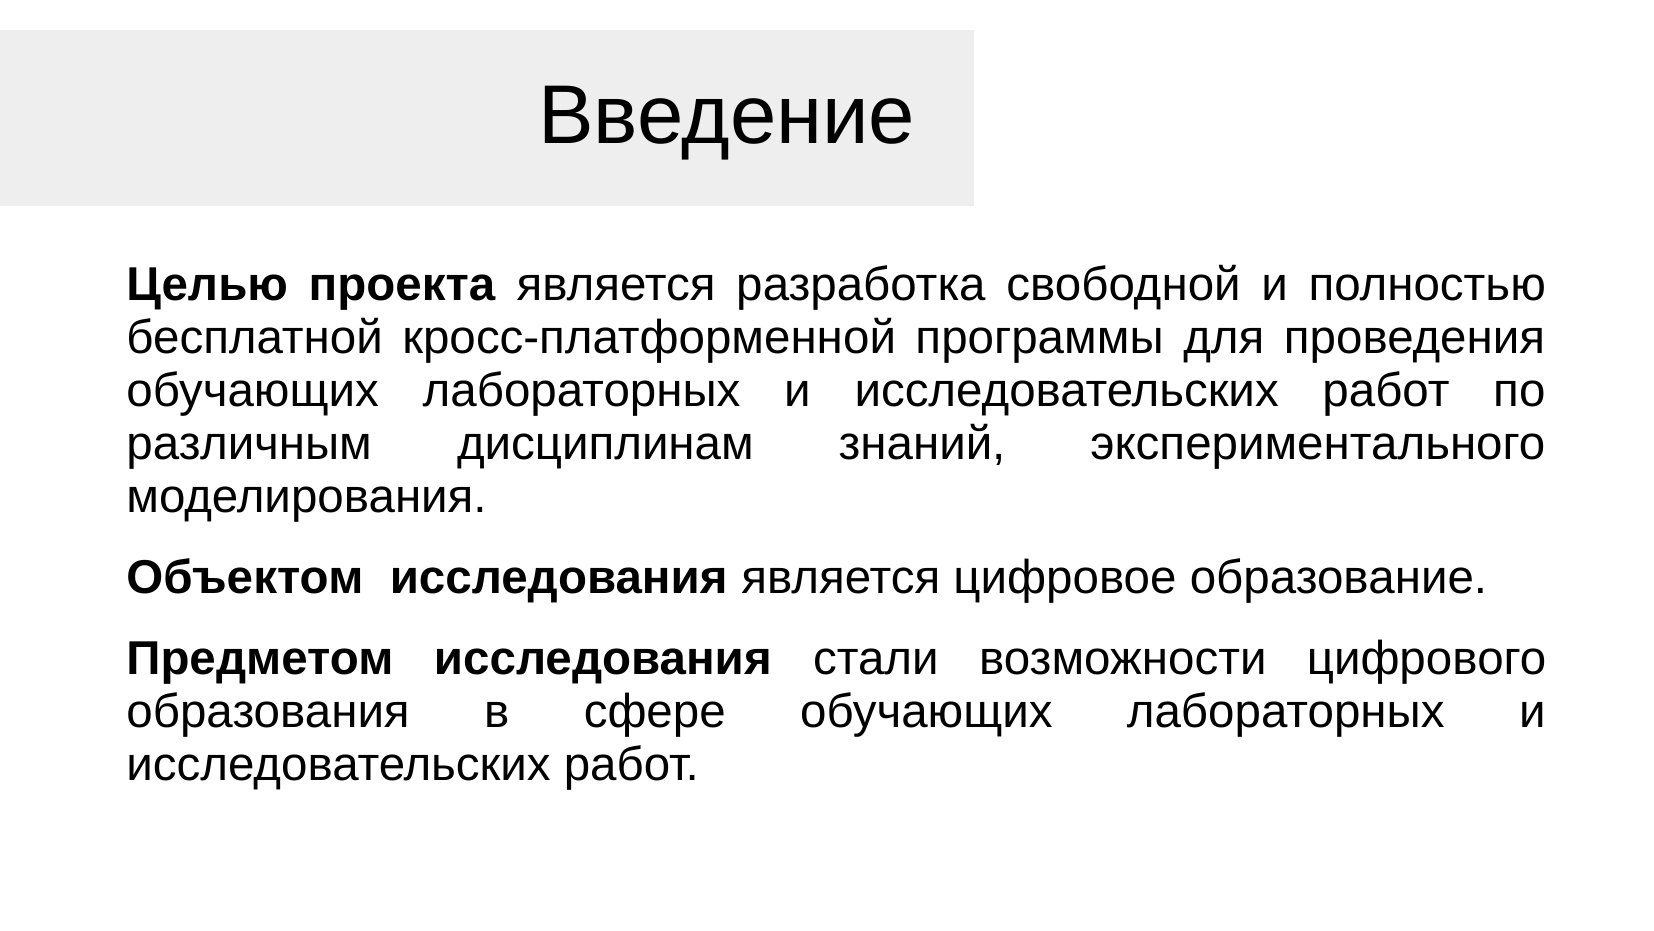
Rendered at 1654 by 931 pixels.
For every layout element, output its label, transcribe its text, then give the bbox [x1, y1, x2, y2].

title Введение [82, 37, 916, 193]
text_box [0, 29, 975, 207]
list Целью проекта является разработка свободной и полностью бесплатной кросс-платформенной программы для проведения обучающих лабораторных и исследовательских работ по различным дисциплинам знаний, экспериментального моделирования. Объектом исследования является цифровое образование. Предметом исследования стали возможности цифрового образования в сфере обучающих лабораторных и исследовательских работ. [59, 257, 1548, 798]
